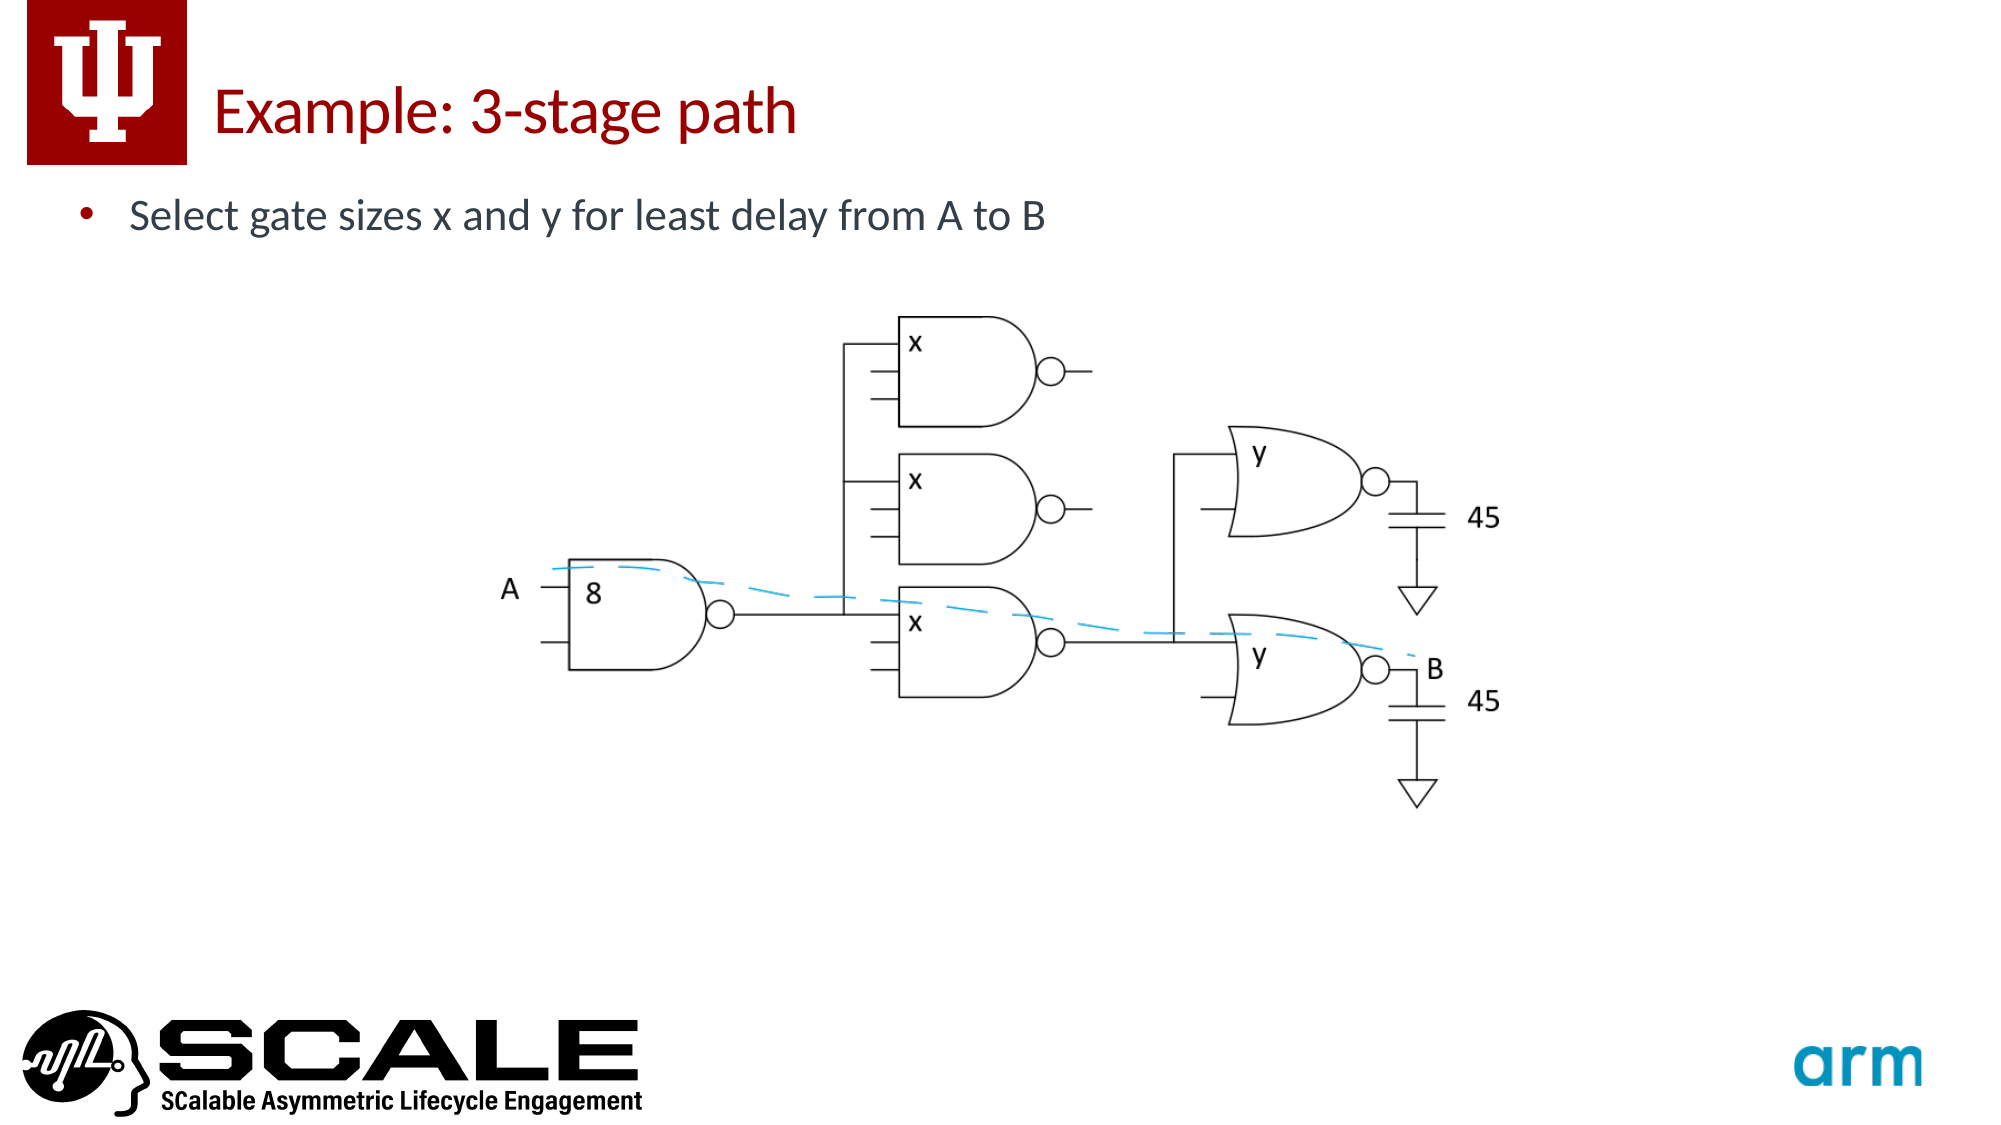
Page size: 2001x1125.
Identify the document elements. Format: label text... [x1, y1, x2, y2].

title Example: 3-stage path [213, 78, 1922, 186]
picture [501, 316, 1499, 809]
list Select gate sizes x and y for least delay from A to B [78, 185, 1924, 941]
